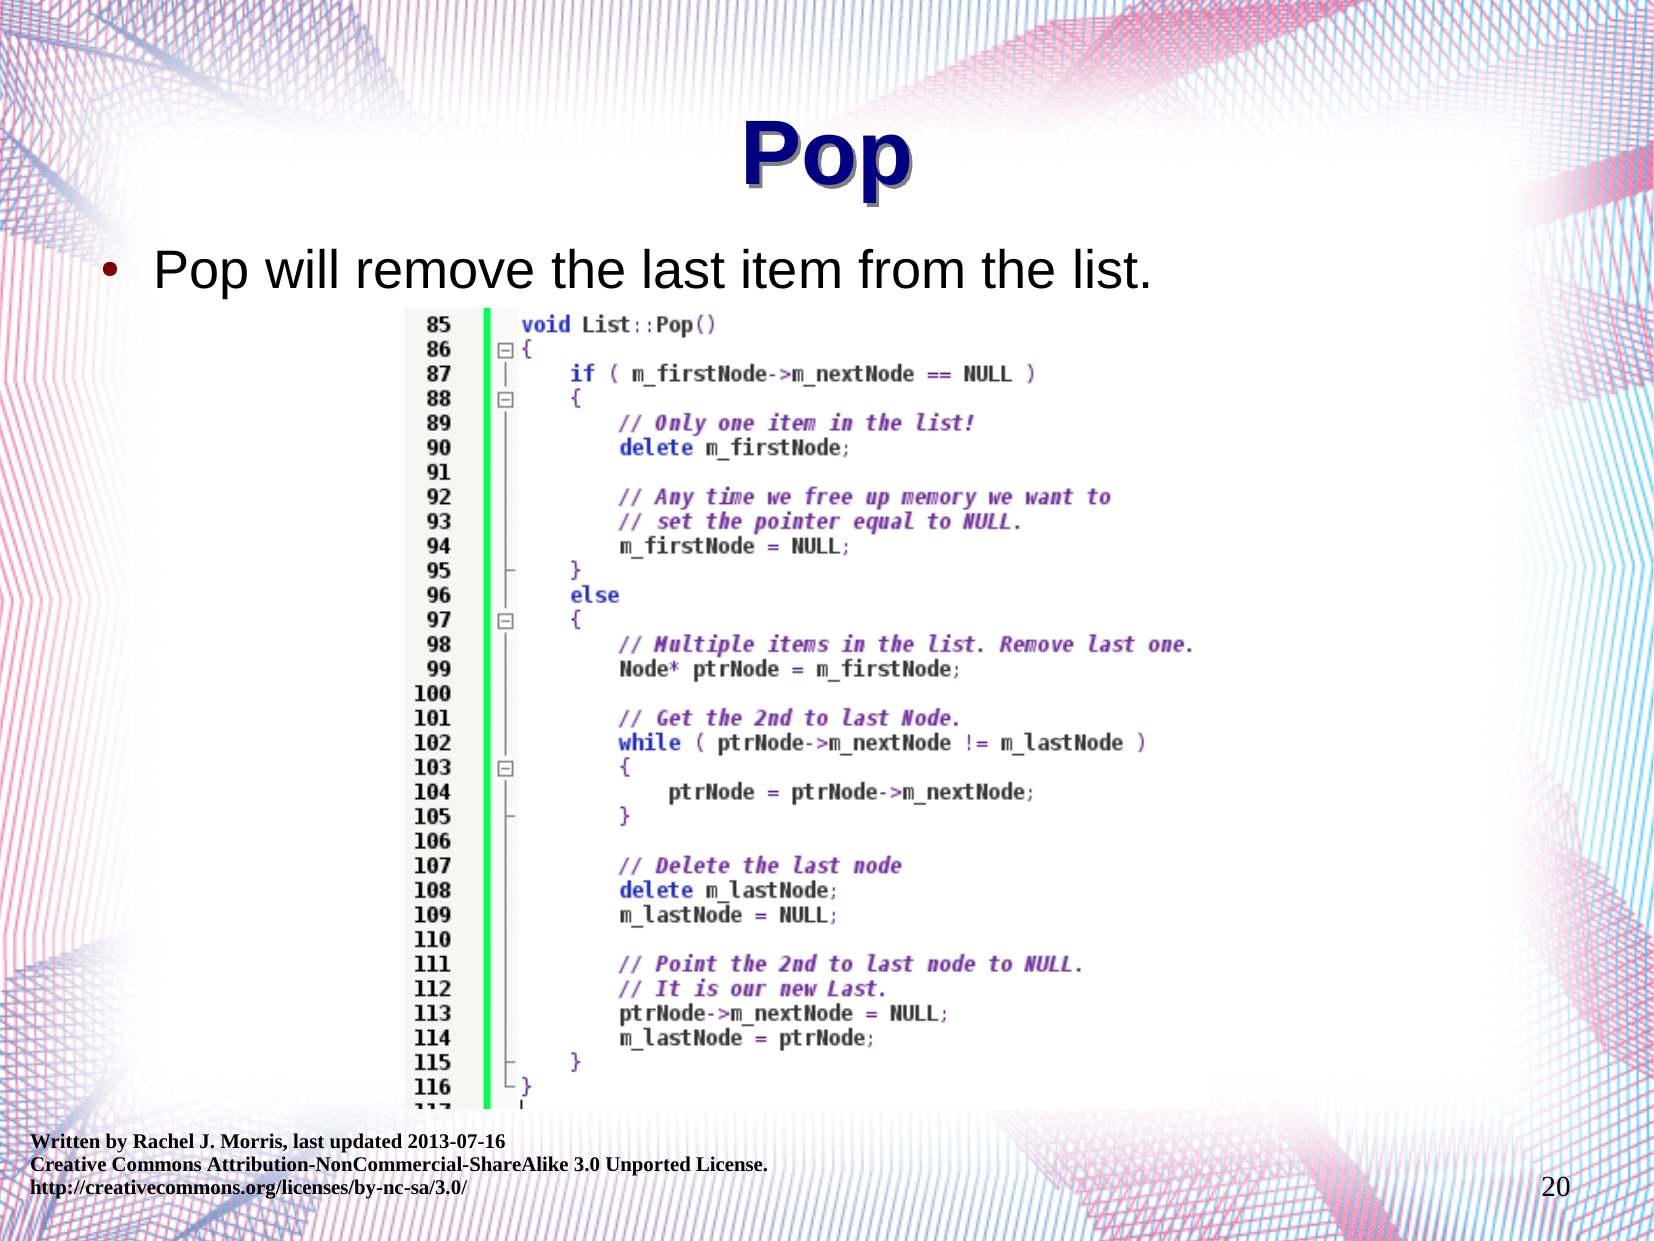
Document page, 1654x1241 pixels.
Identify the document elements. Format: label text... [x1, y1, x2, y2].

list Pop will remove the last item from the list. [82, 240, 1571, 376]
title Pop [82, 49, 1571, 240]
picture [0, 0, 1654, 1241]
